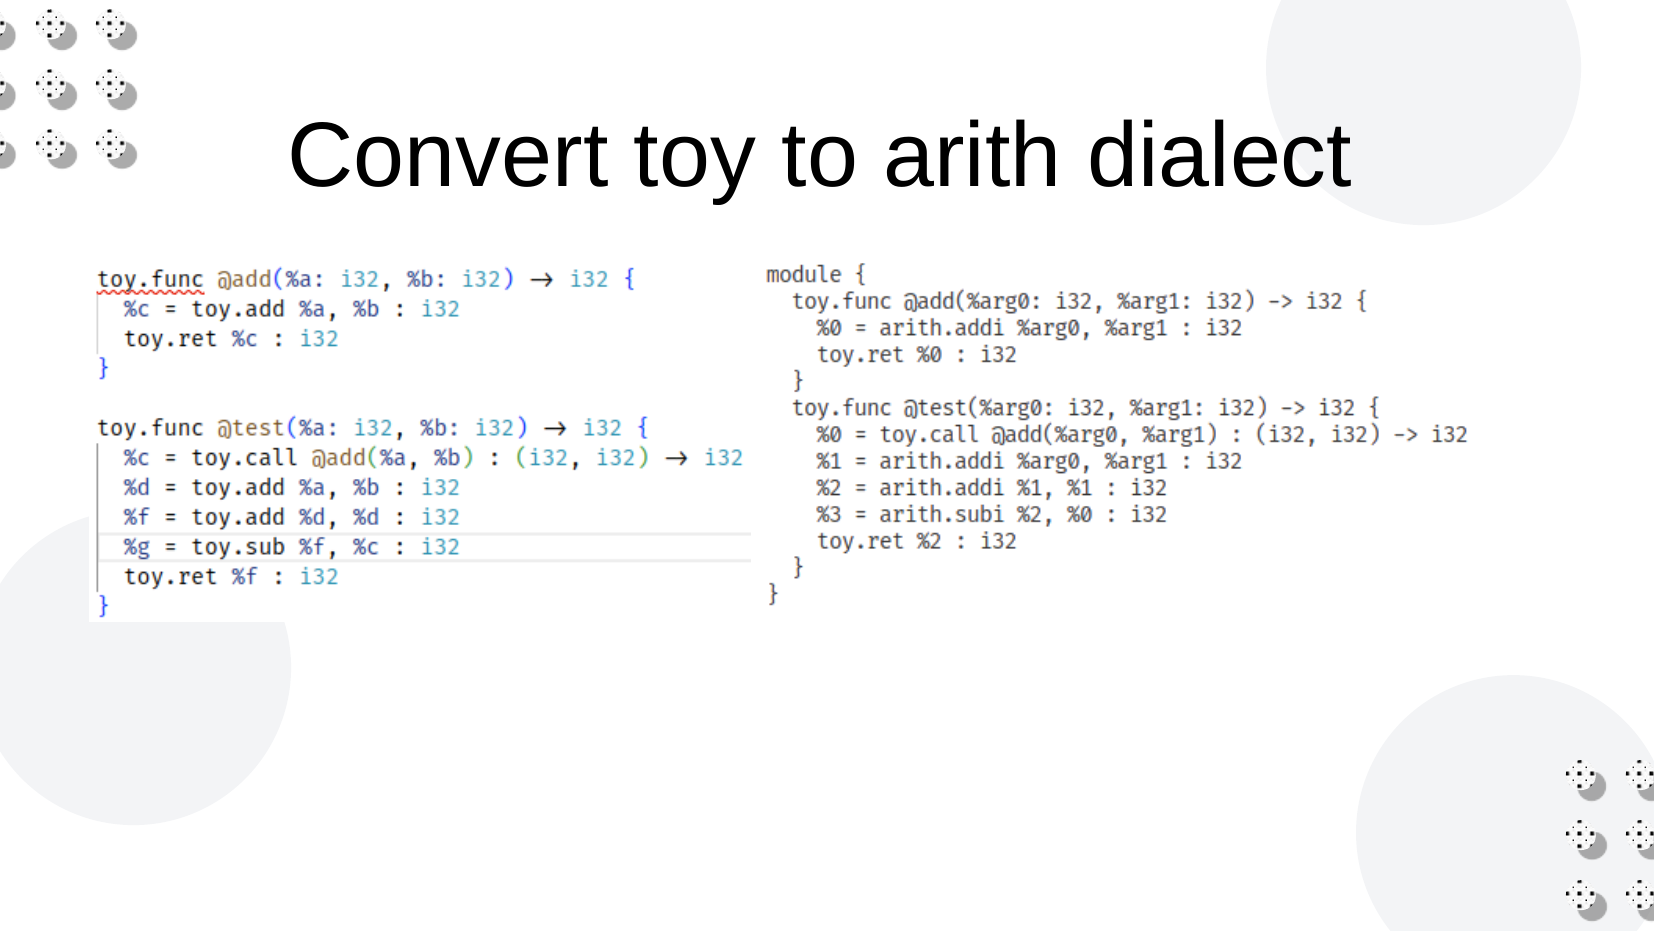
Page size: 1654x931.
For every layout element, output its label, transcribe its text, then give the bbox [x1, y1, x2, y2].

picture [0, 12, 6, 37]
picture [35, 9, 66, 40]
picture [1565, 880, 1596, 911]
picture [1565, 760, 1596, 791]
picture [89, 262, 751, 622]
picture [1625, 880, 1654, 911]
picture [0, 72, 6, 97]
picture [35, 69, 66, 100]
picture [98, 69, 124, 76]
picture [1565, 820, 1596, 851]
picture [0, 132, 7, 157]
picture [95, 9, 126, 40]
title Convert toy to arith dialect [76, 76, 1565, 233]
picture [1625, 760, 1654, 791]
picture [1625, 820, 1654, 851]
picture [765, 262, 1501, 610]
picture [35, 129, 67, 160]
